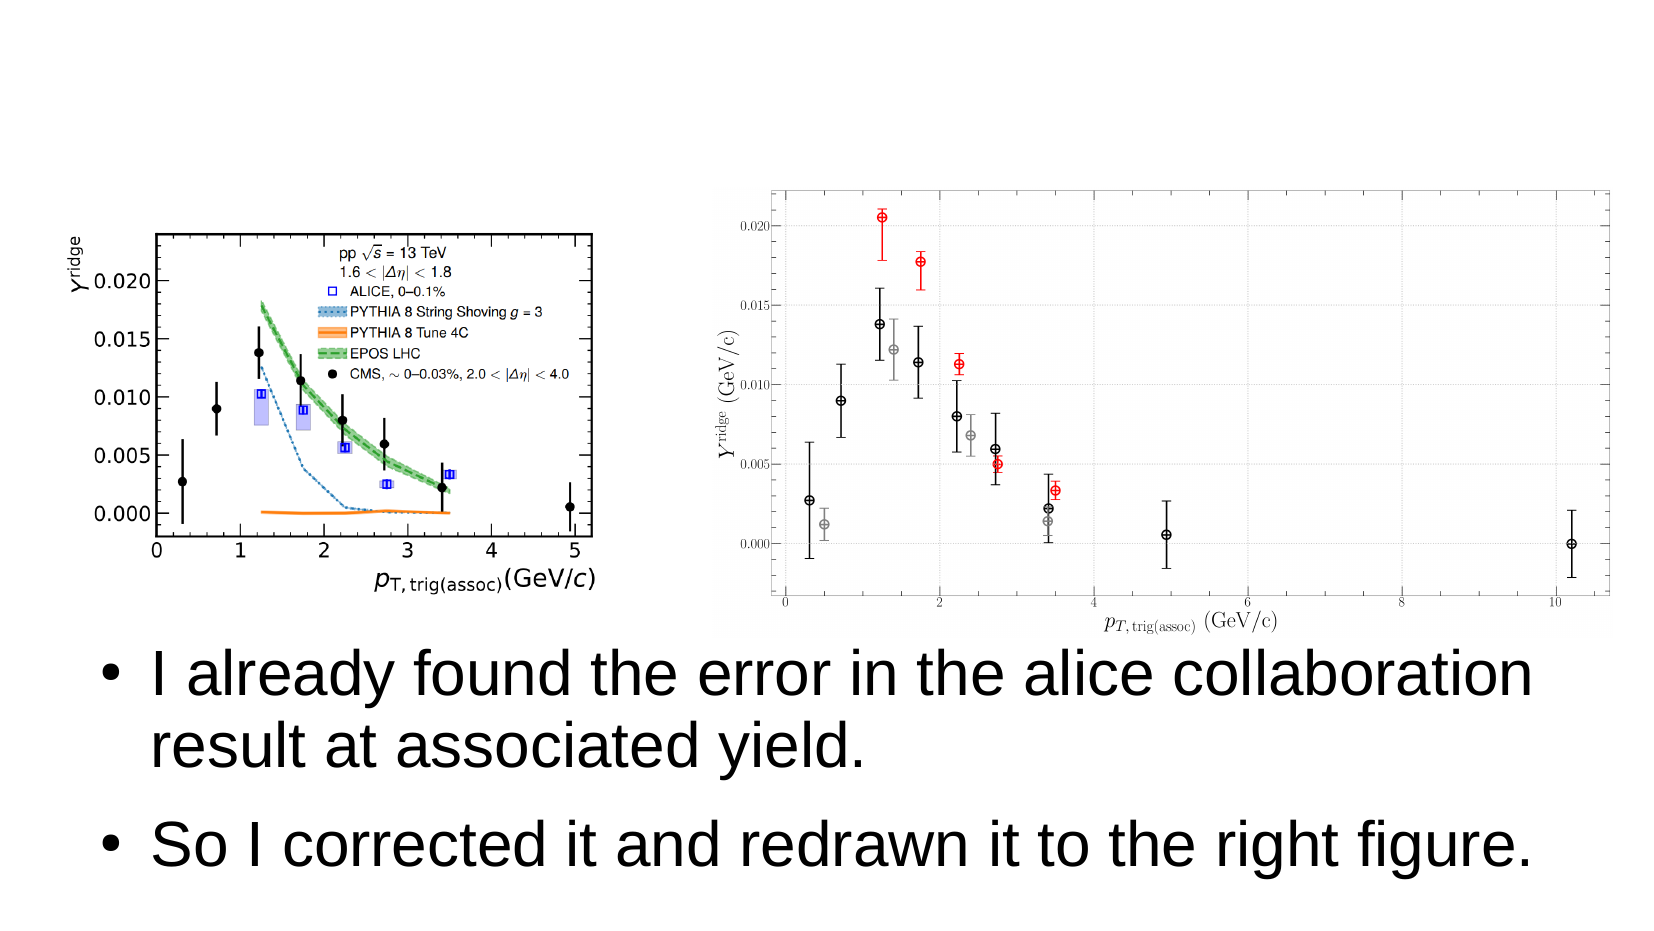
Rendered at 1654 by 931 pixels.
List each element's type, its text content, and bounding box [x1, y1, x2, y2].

picture [58, 224, 601, 601]
list I already found the error in the alice collaboration result at associated yield. So I corrected it and redrawn it to the right figure. [82, 637, 1571, 901]
picture [712, 187, 1613, 638]
